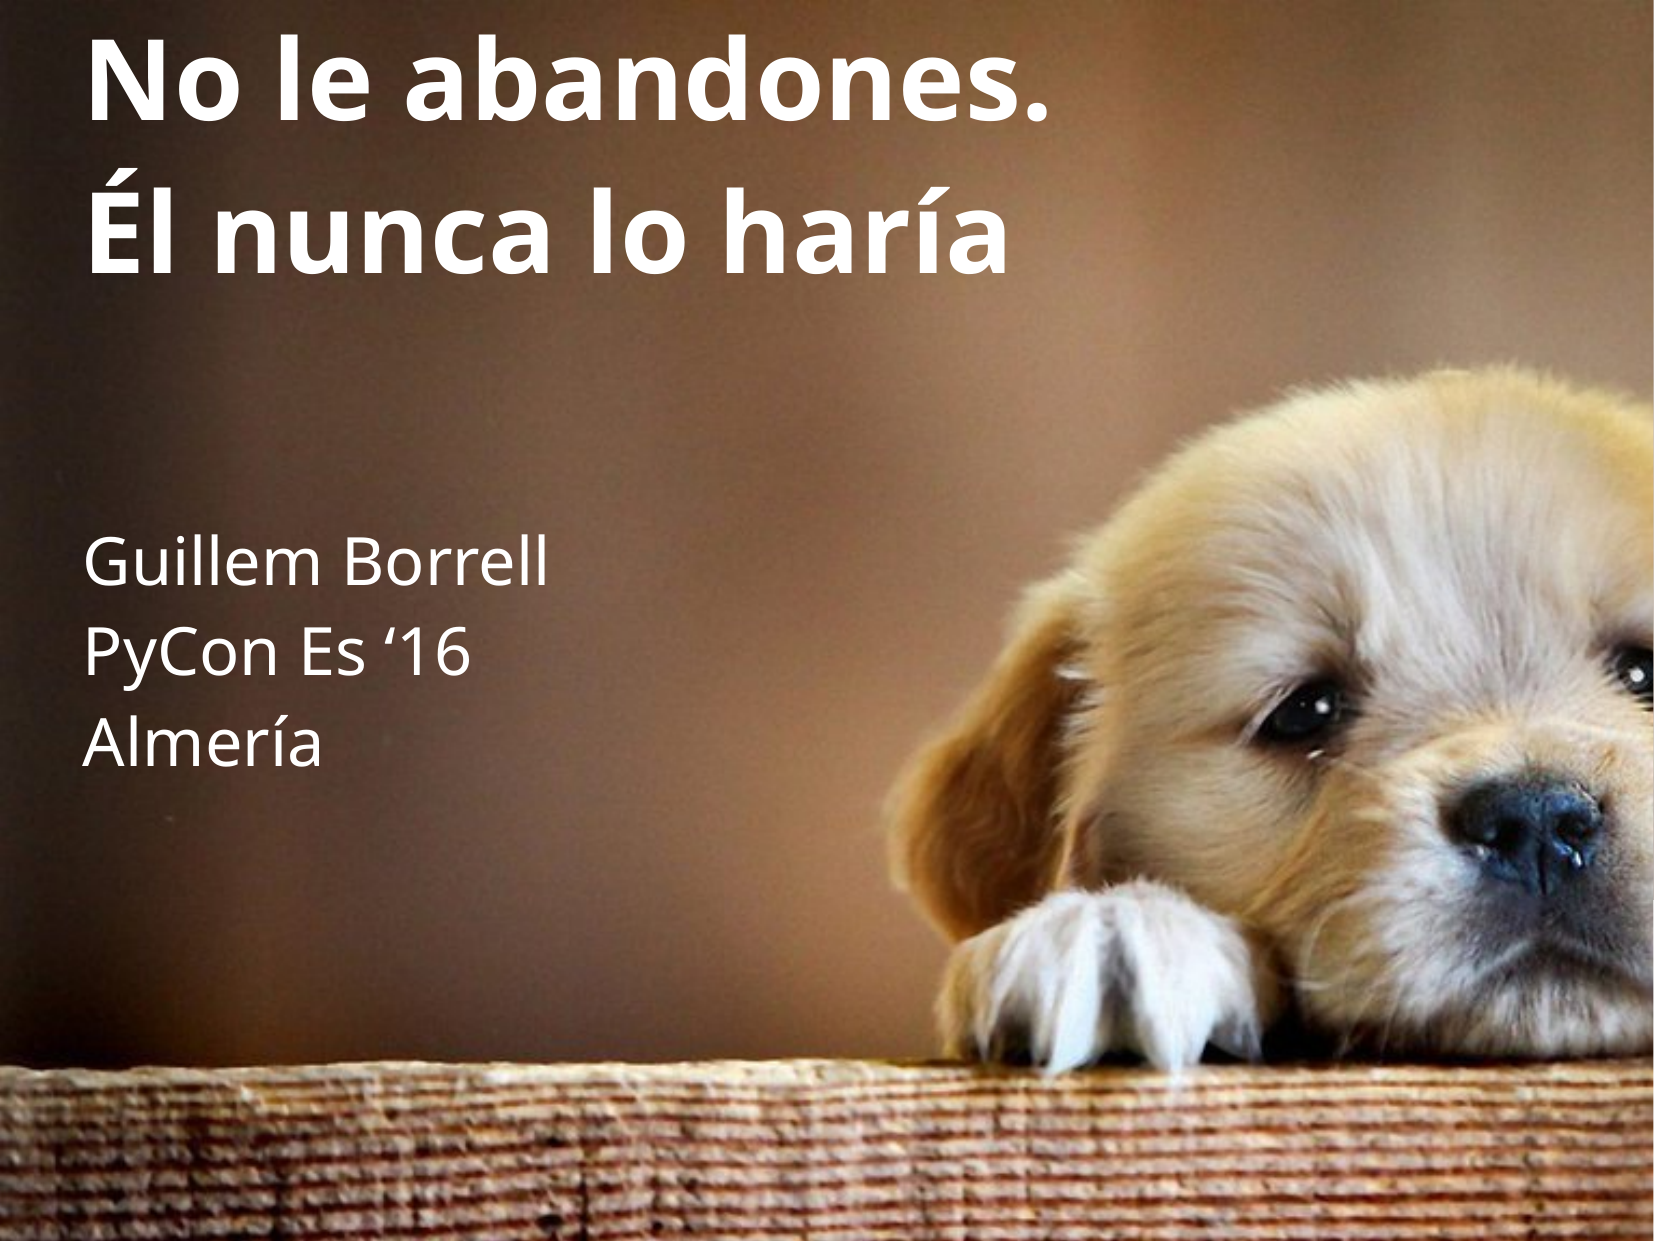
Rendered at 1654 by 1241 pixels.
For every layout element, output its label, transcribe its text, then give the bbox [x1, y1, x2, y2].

subtitle Guillem Borrell PyCon Es ‘16 Almería [82, 290, 811, 1010]
title No le abandones. Él nunca lo haría [82, 21, 1571, 285]
picture [0, 0, 1654, 1241]
